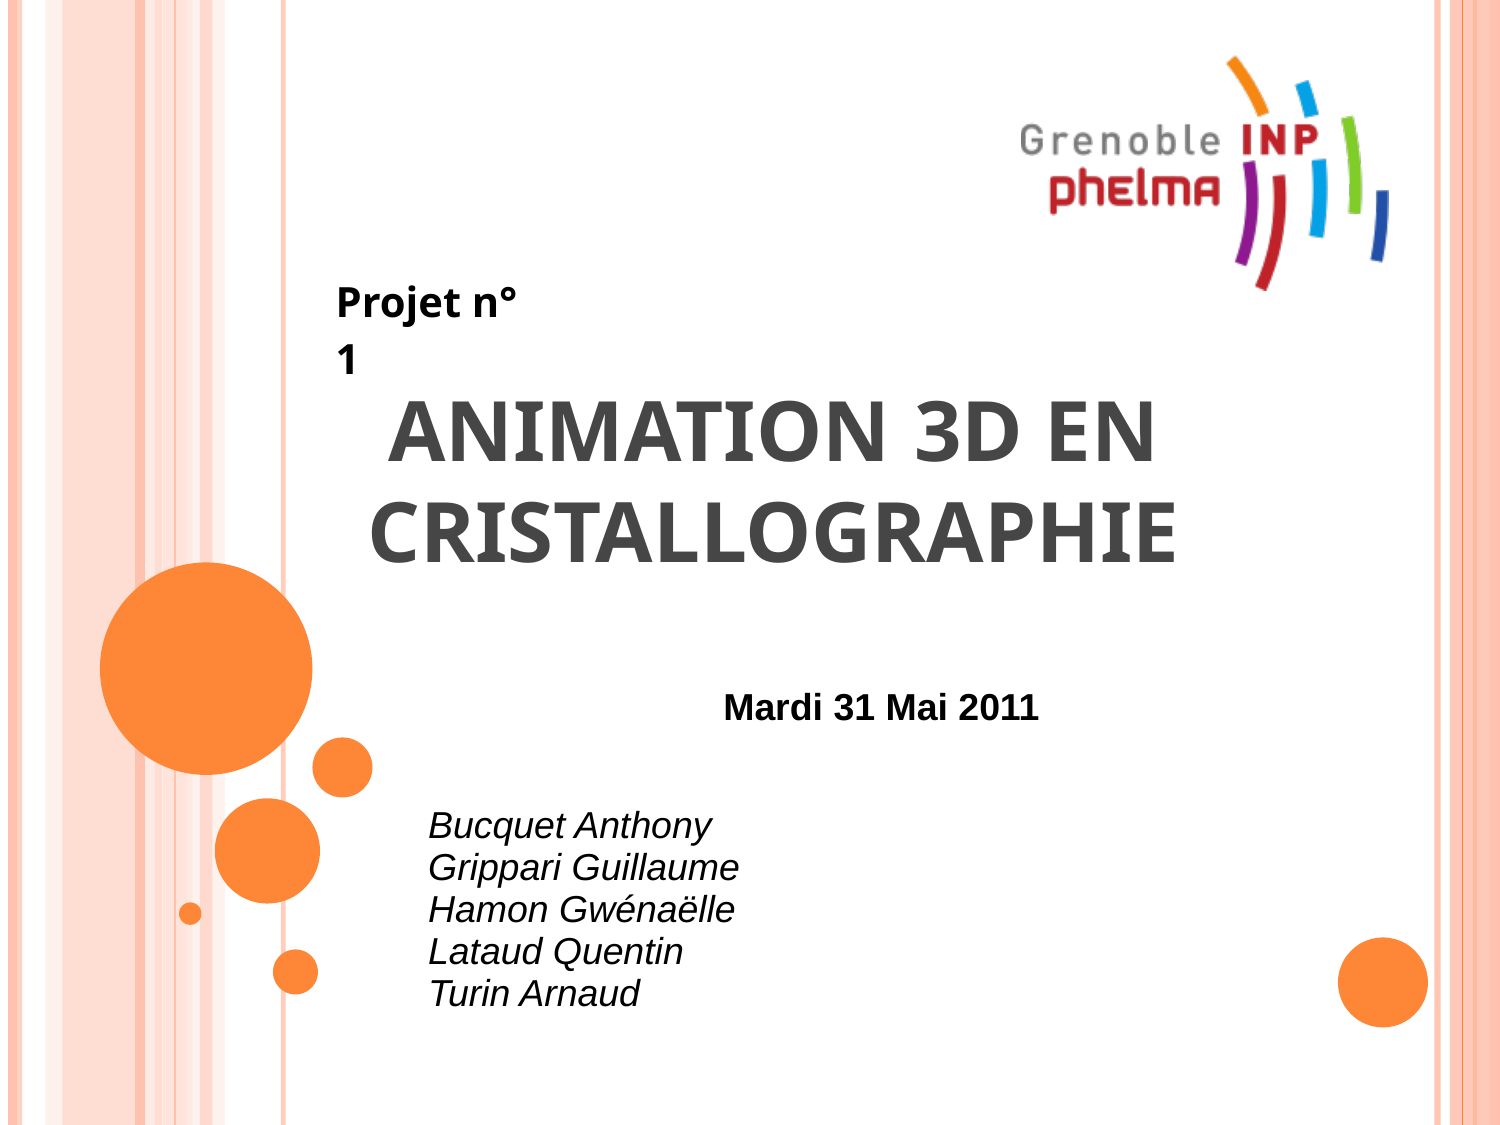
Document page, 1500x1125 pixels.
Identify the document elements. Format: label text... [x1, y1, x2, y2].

title ANIMATION 3D EN CRISTALLOGRAPHIE [277, 354, 1270, 616]
picture [1021, 54, 1389, 291]
text_box Mardi 31 Mai 2011 [708, 679, 1447, 738]
text_box Projet n° 1 [320, 265, 562, 332]
text_box Bucquet Anthony Grippari Guillaume Hamon Gwénaëlle Lataud Quentin Turin Arnaud [413, 797, 1093, 1021]
